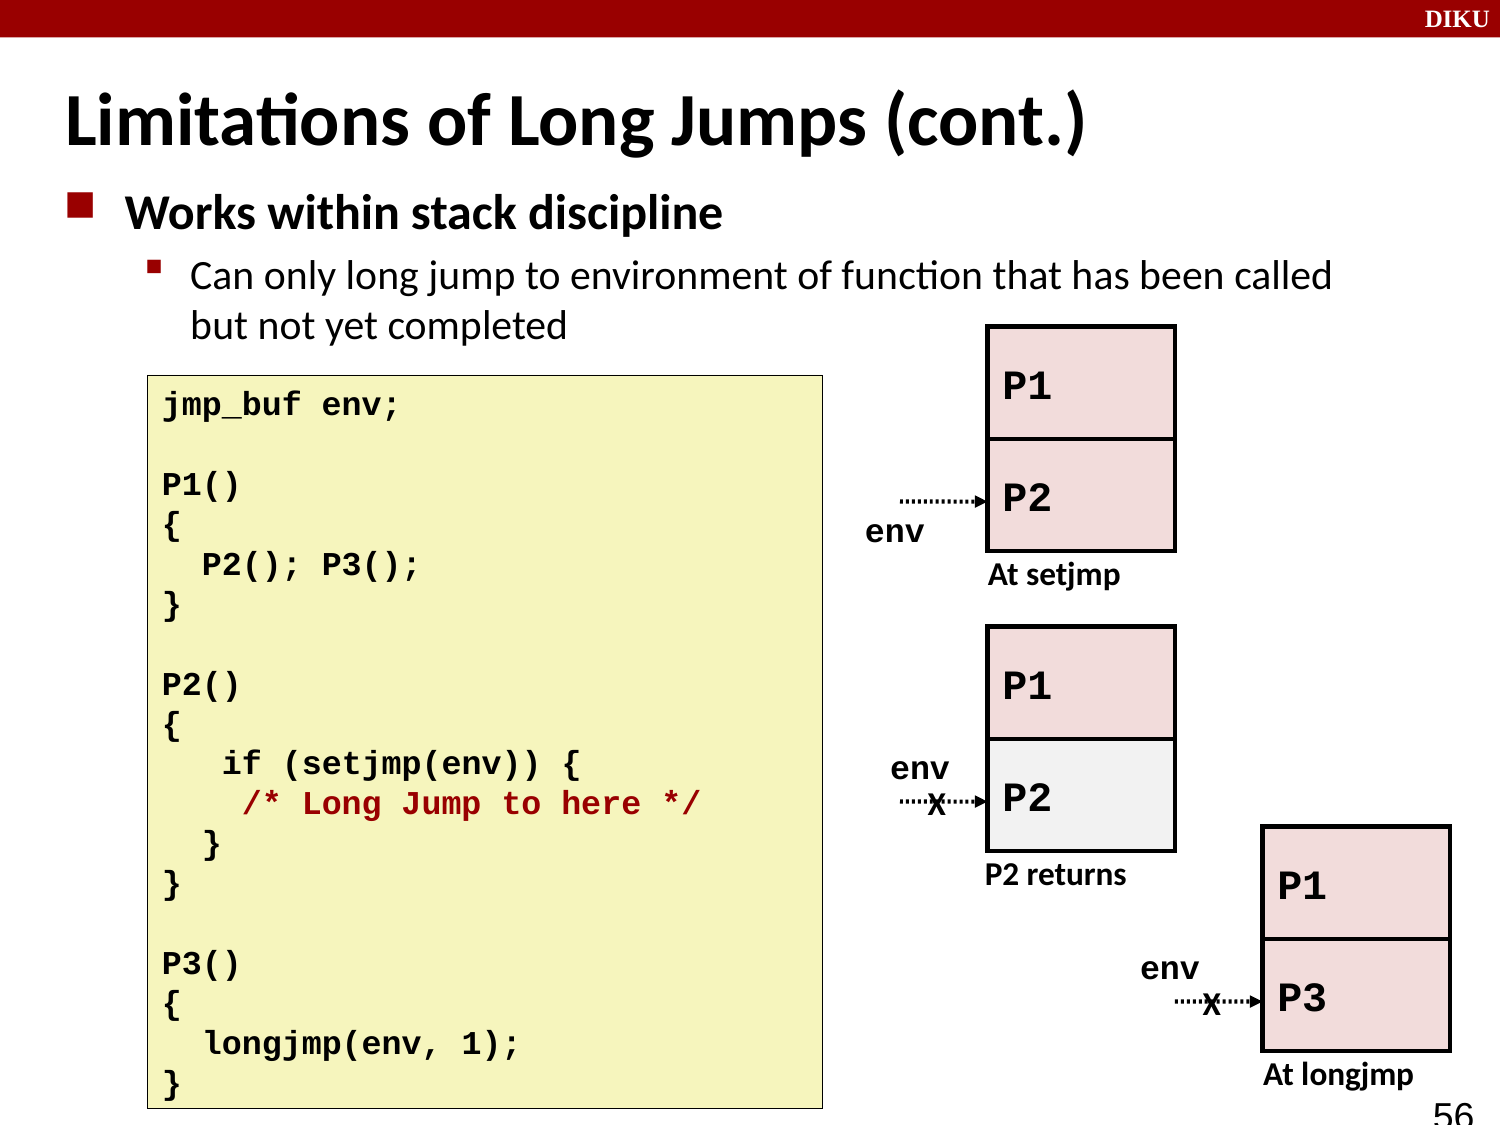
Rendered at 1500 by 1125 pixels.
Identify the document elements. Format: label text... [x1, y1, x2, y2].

text_box P2 [987, 739, 1175, 852]
text_box P3 [1262, 939, 1450, 1052]
text_box P2 [987, 439, 1175, 552]
text_box X [912, 774, 961, 830]
text_box P2 returns [970, 844, 1142, 900]
text_box At setjmp [973, 544, 1136, 600]
text_box Works within stack discipline Can only long jump to environment of function that has been called but not yet completed [53, 172, 1417, 363]
text_box jmp_buf env; P1() { P2(); P3(); } P2() { if (setjmp(env)) { /* Long Jump to here */ } } P3() { longjmp(env, 1); } [147, 374, 822, 1109]
text_box P1 [987, 626, 1175, 739]
text_box P1 [1262, 826, 1450, 939]
text_box At longjmp [1248, 1044, 1430, 1100]
text_box X [1187, 974, 1236, 1030]
text_box P1 [987, 326, 1175, 439]
text_box env [1125, 938, 1215, 994]
text_box Limitations of Long Jumps (cont.) [50, 68, 1352, 163]
text_box env [850, 501, 940, 557]
text_box env [875, 739, 965, 794]
